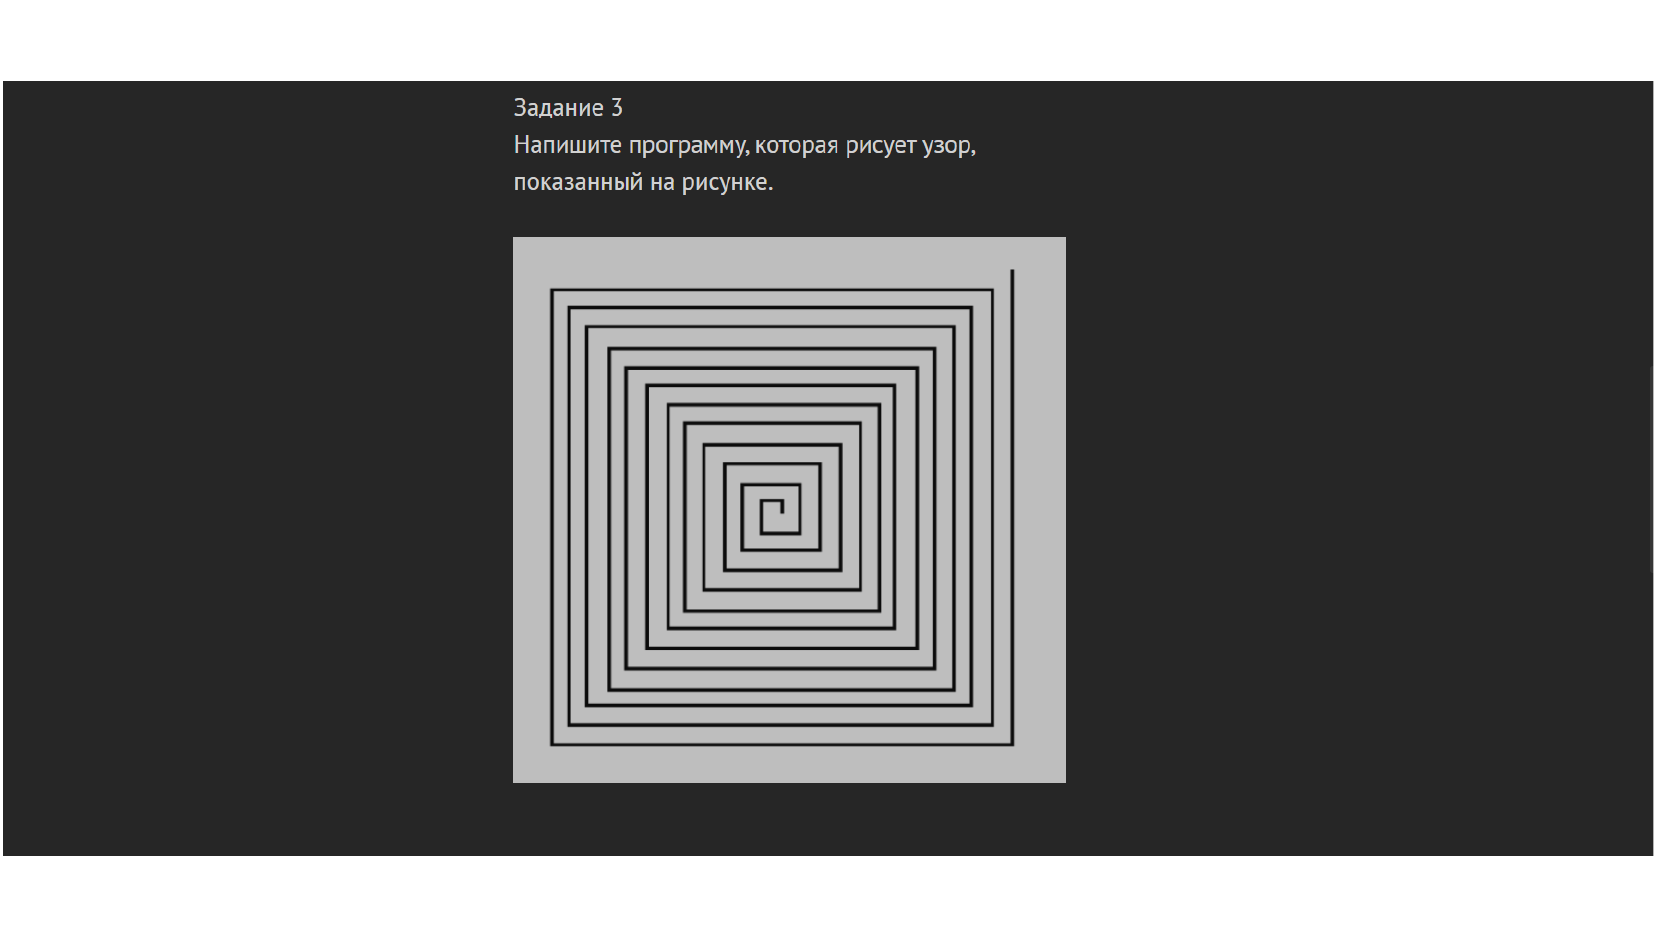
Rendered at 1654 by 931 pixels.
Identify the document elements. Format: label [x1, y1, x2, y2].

picture [3, 81, 1654, 856]
